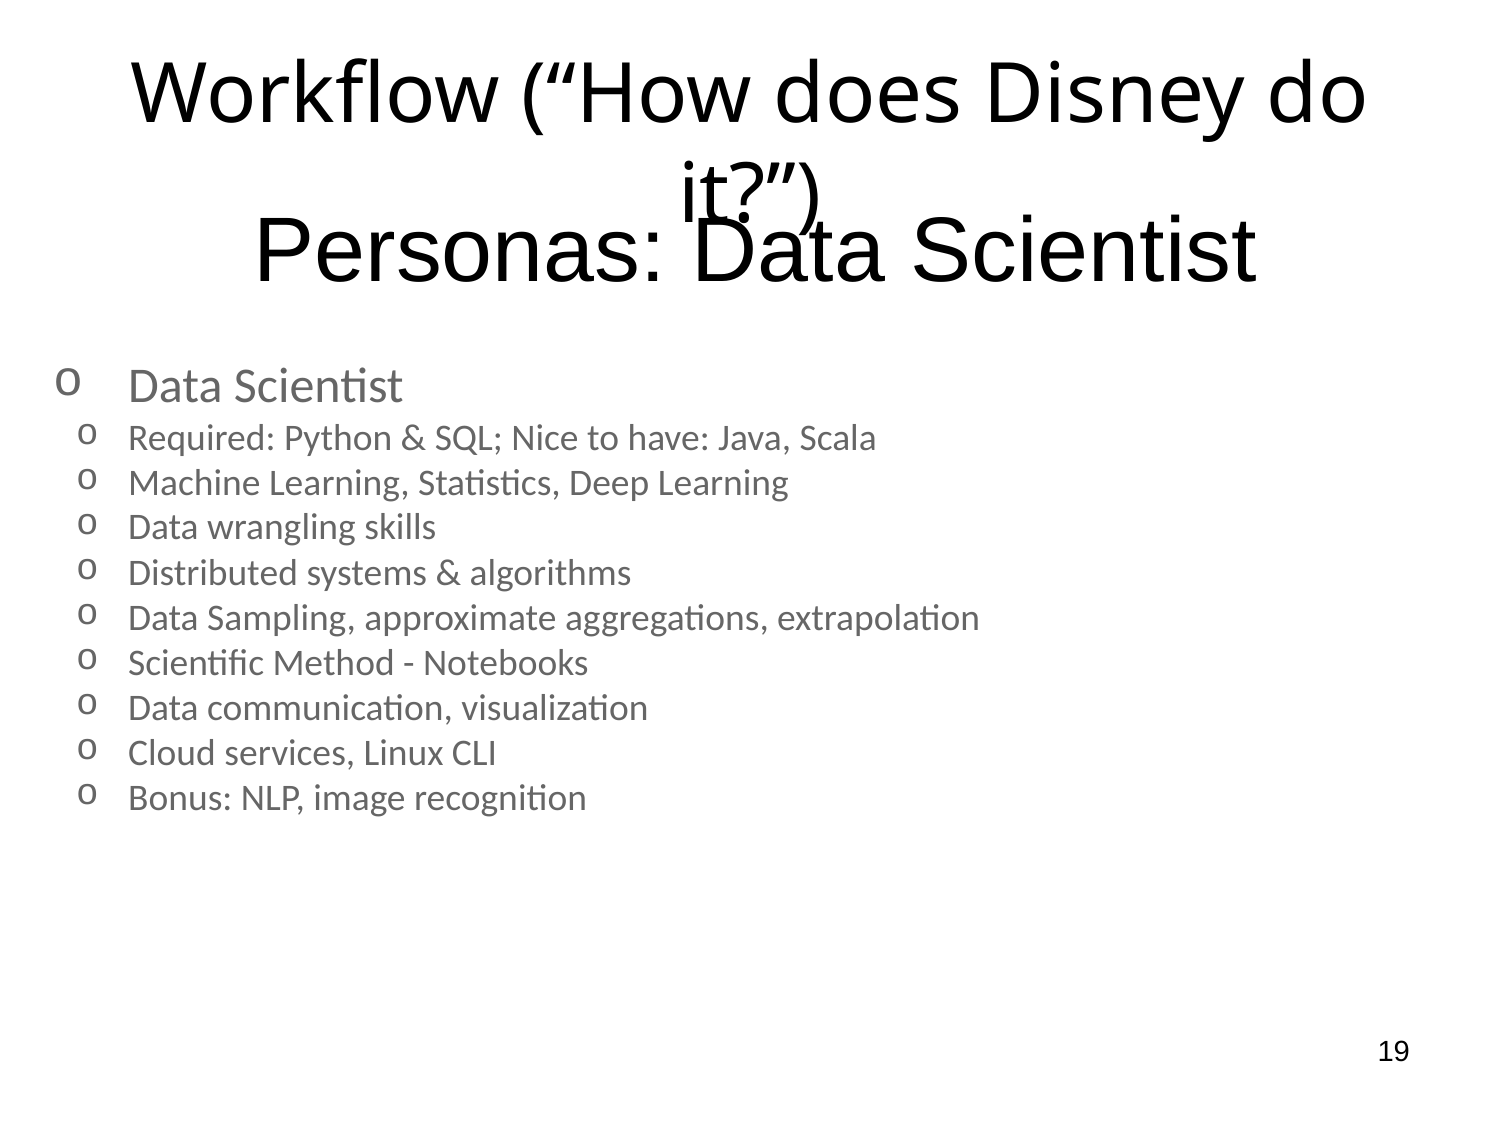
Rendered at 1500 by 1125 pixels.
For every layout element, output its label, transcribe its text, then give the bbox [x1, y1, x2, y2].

text_box Data Scientist Required: Python & SQL; Nice to have: Java, Scala Machine Learning, Statistics, Deep Learning Data wrangling skills Distributed systems & algorithms Data Sampling, approximate aggregations, extrapolation Scientific Method - Notebooks Data communication, visualization Cloud services, Linux CLI Bonus: NLP, image recognition [38, 337, 1400, 999]
text_box Personas: Data Scientist [74, 174, 1438, 315]
slide_number <number> [1074, 1024, 1425, 1103]
title Workflow (“How does Disney do it?”) [75, 45, 1425, 174]
